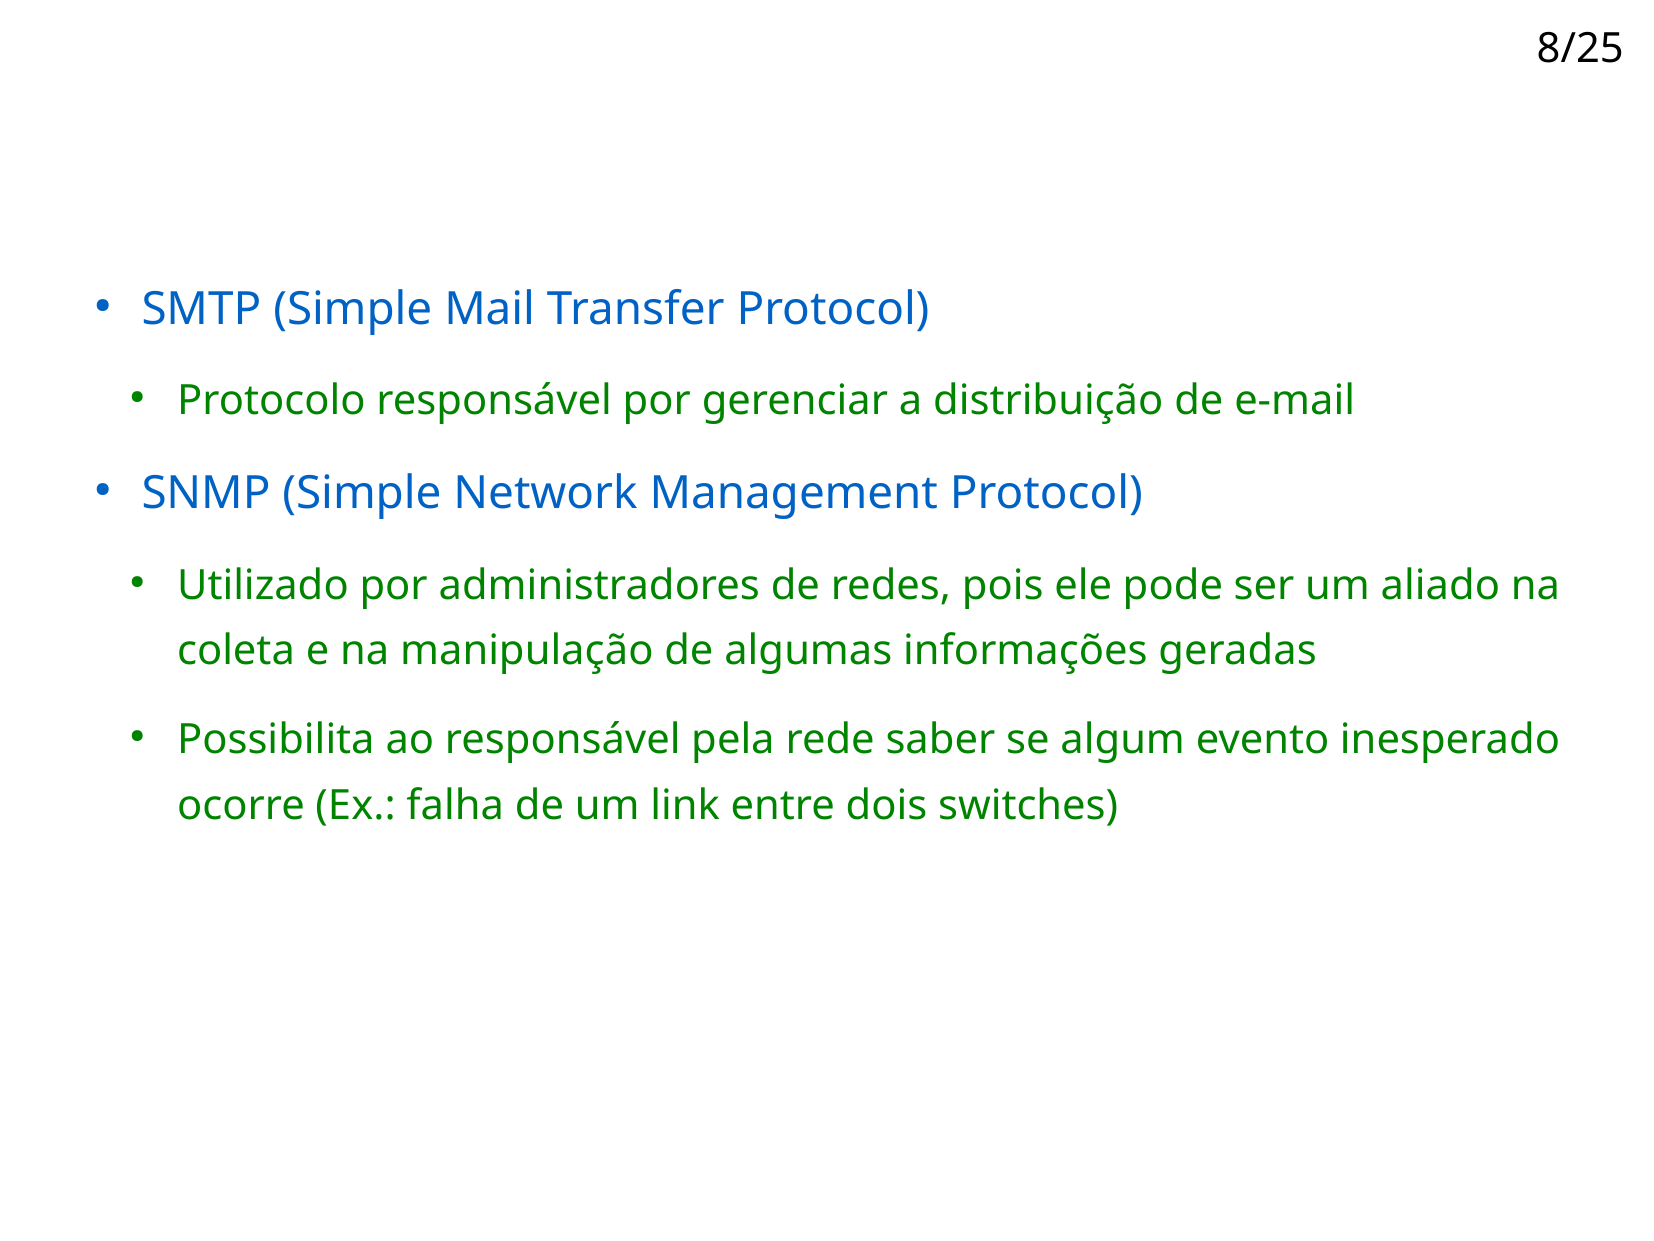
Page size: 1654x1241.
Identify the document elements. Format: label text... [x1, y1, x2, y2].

list SMTP (Simple Mail Transfer Protocol) Protocolo responsável por gerenciar a distribuição de e-mail SNMP (Simple Network Management Protocol) Utilizado por administradores de redes, pois ele pode ser um aliado na coleta e na manipulação de algumas informações geradas Possibilita ao responsável pela rede saber se algum evento inesperado ocorre (Ex.: falha de um link entre dois switches) [59, 265, 1625, 1211]
